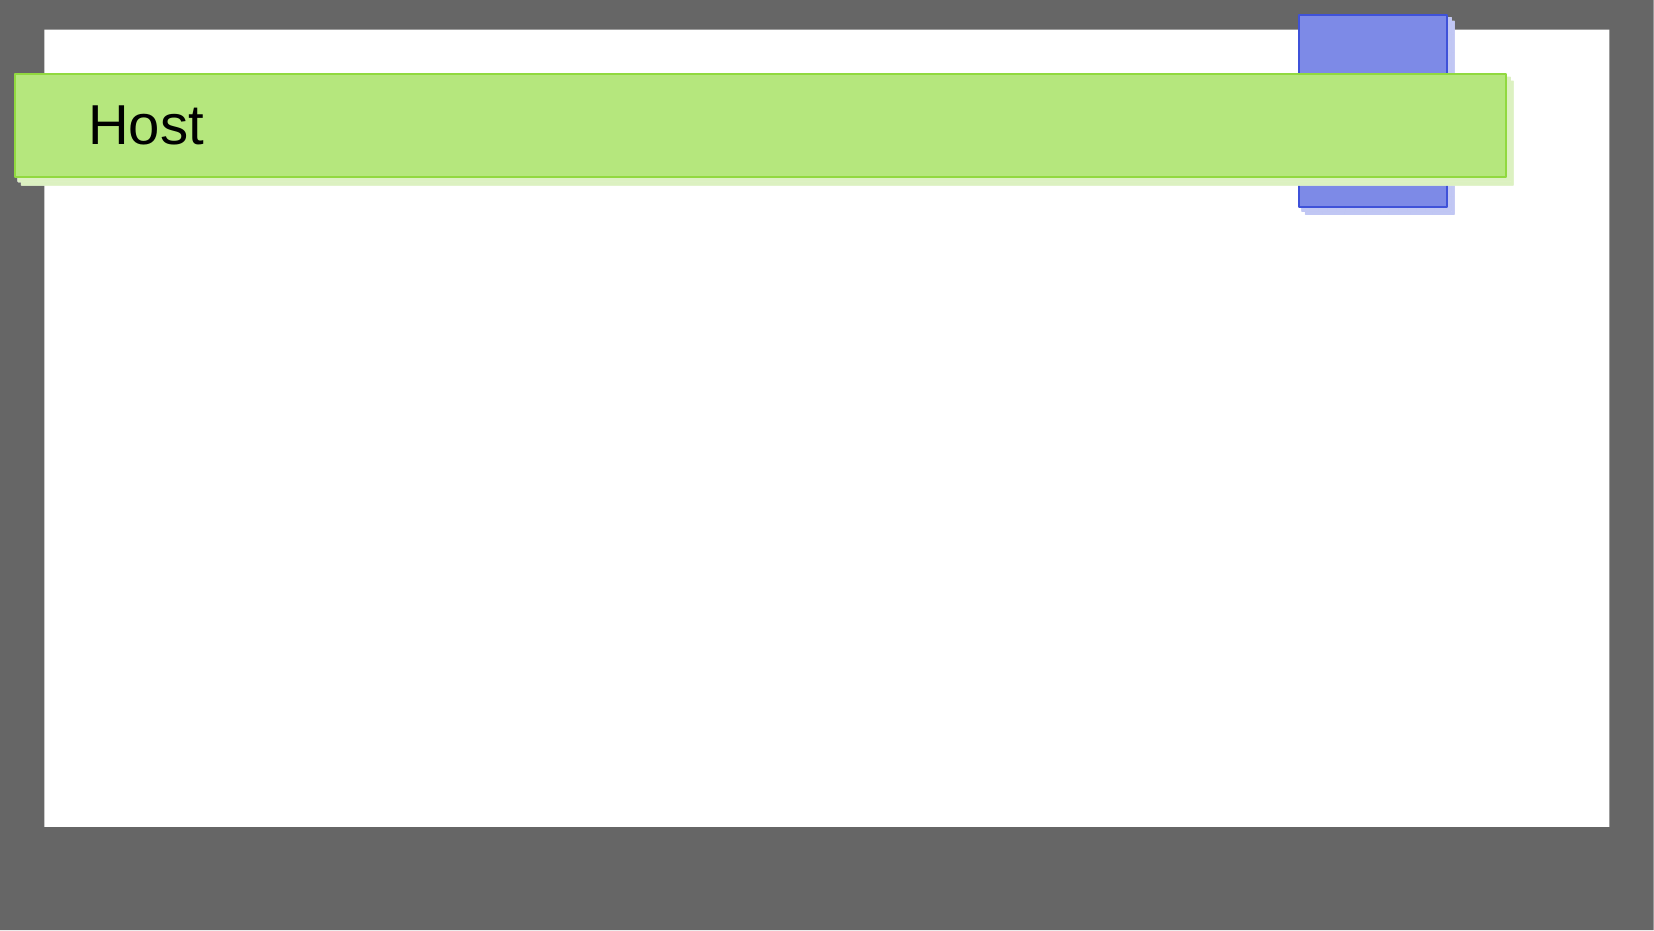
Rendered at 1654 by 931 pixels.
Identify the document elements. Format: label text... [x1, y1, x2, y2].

title Host [88, 73, 1506, 178]
